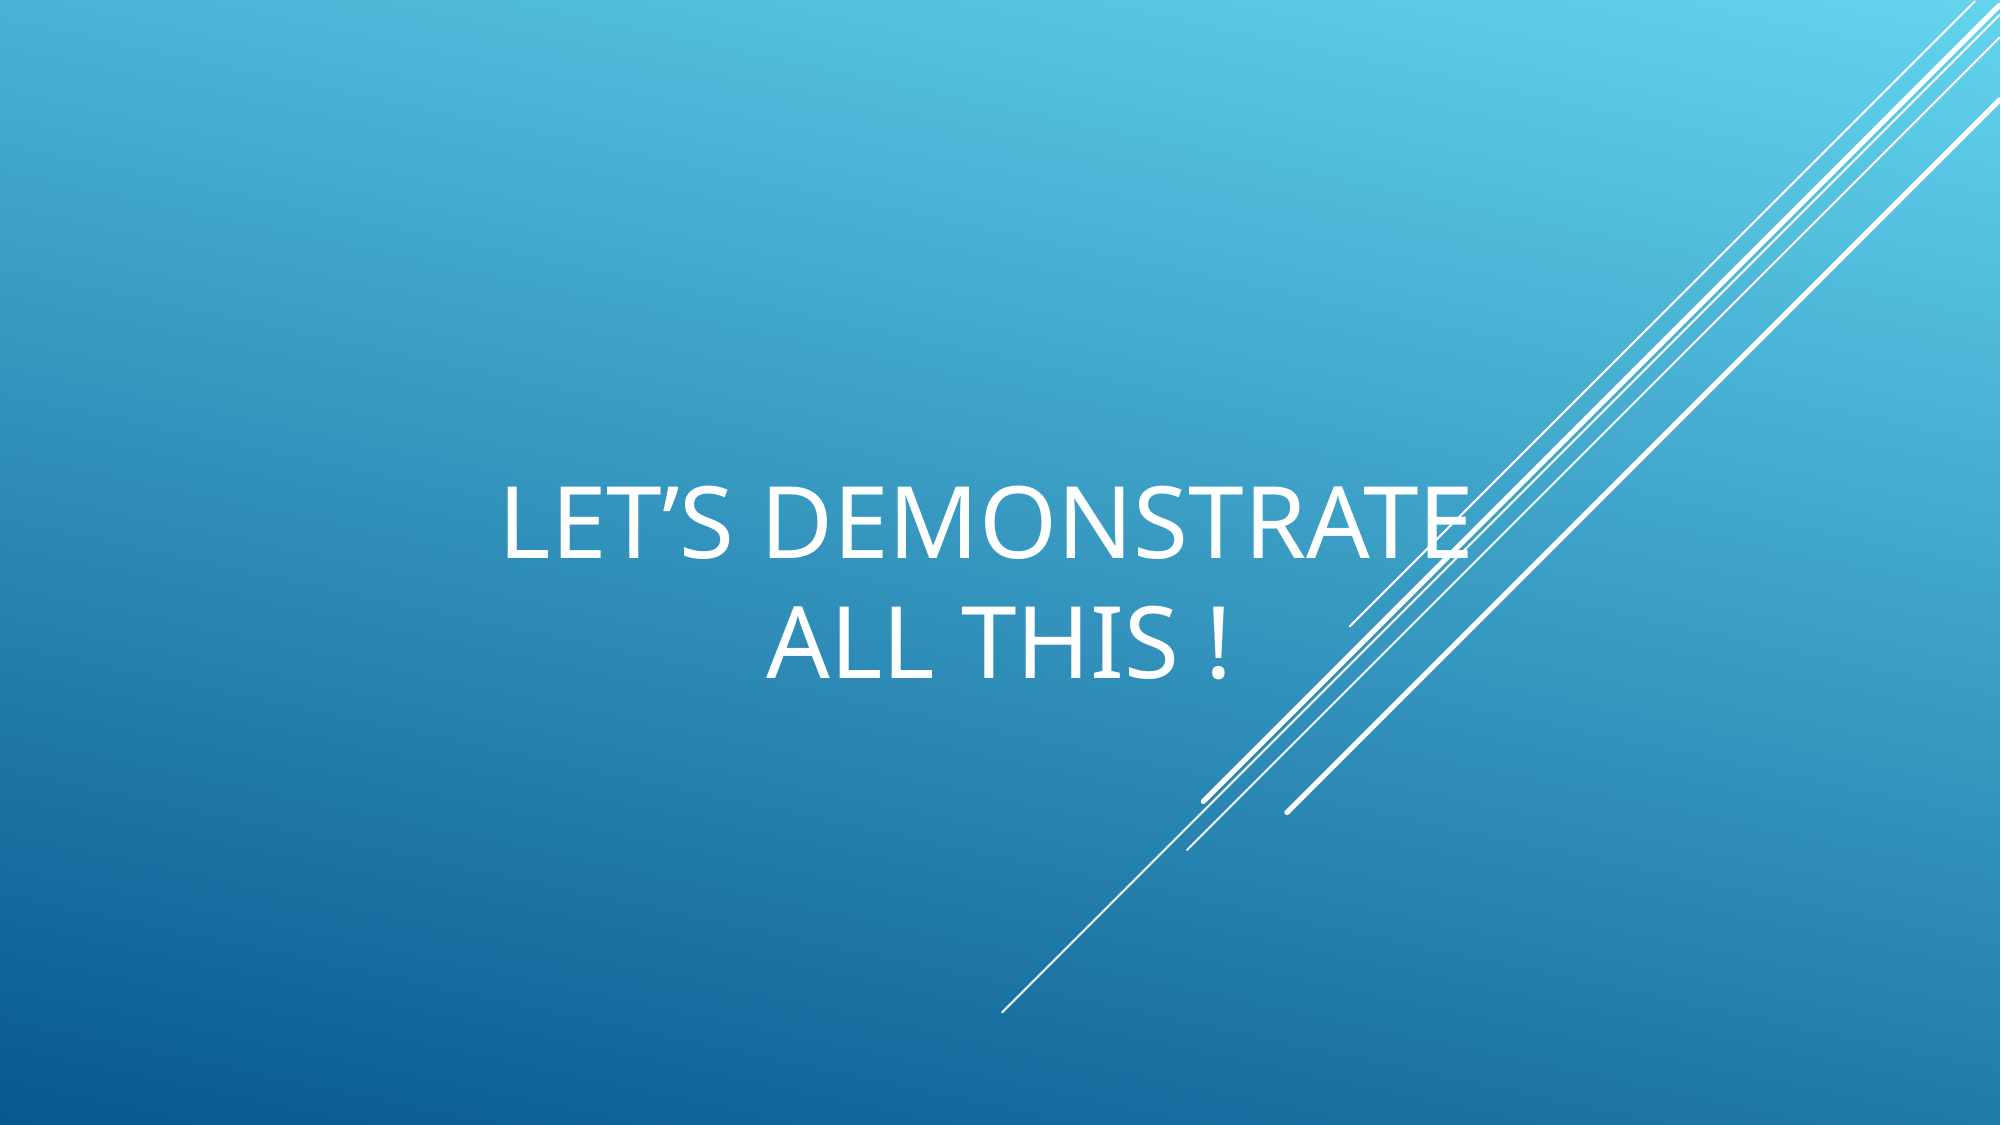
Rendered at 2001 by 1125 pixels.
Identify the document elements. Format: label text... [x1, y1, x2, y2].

title Let’s demonstrate all this ! [343, 218, 1657, 707]
